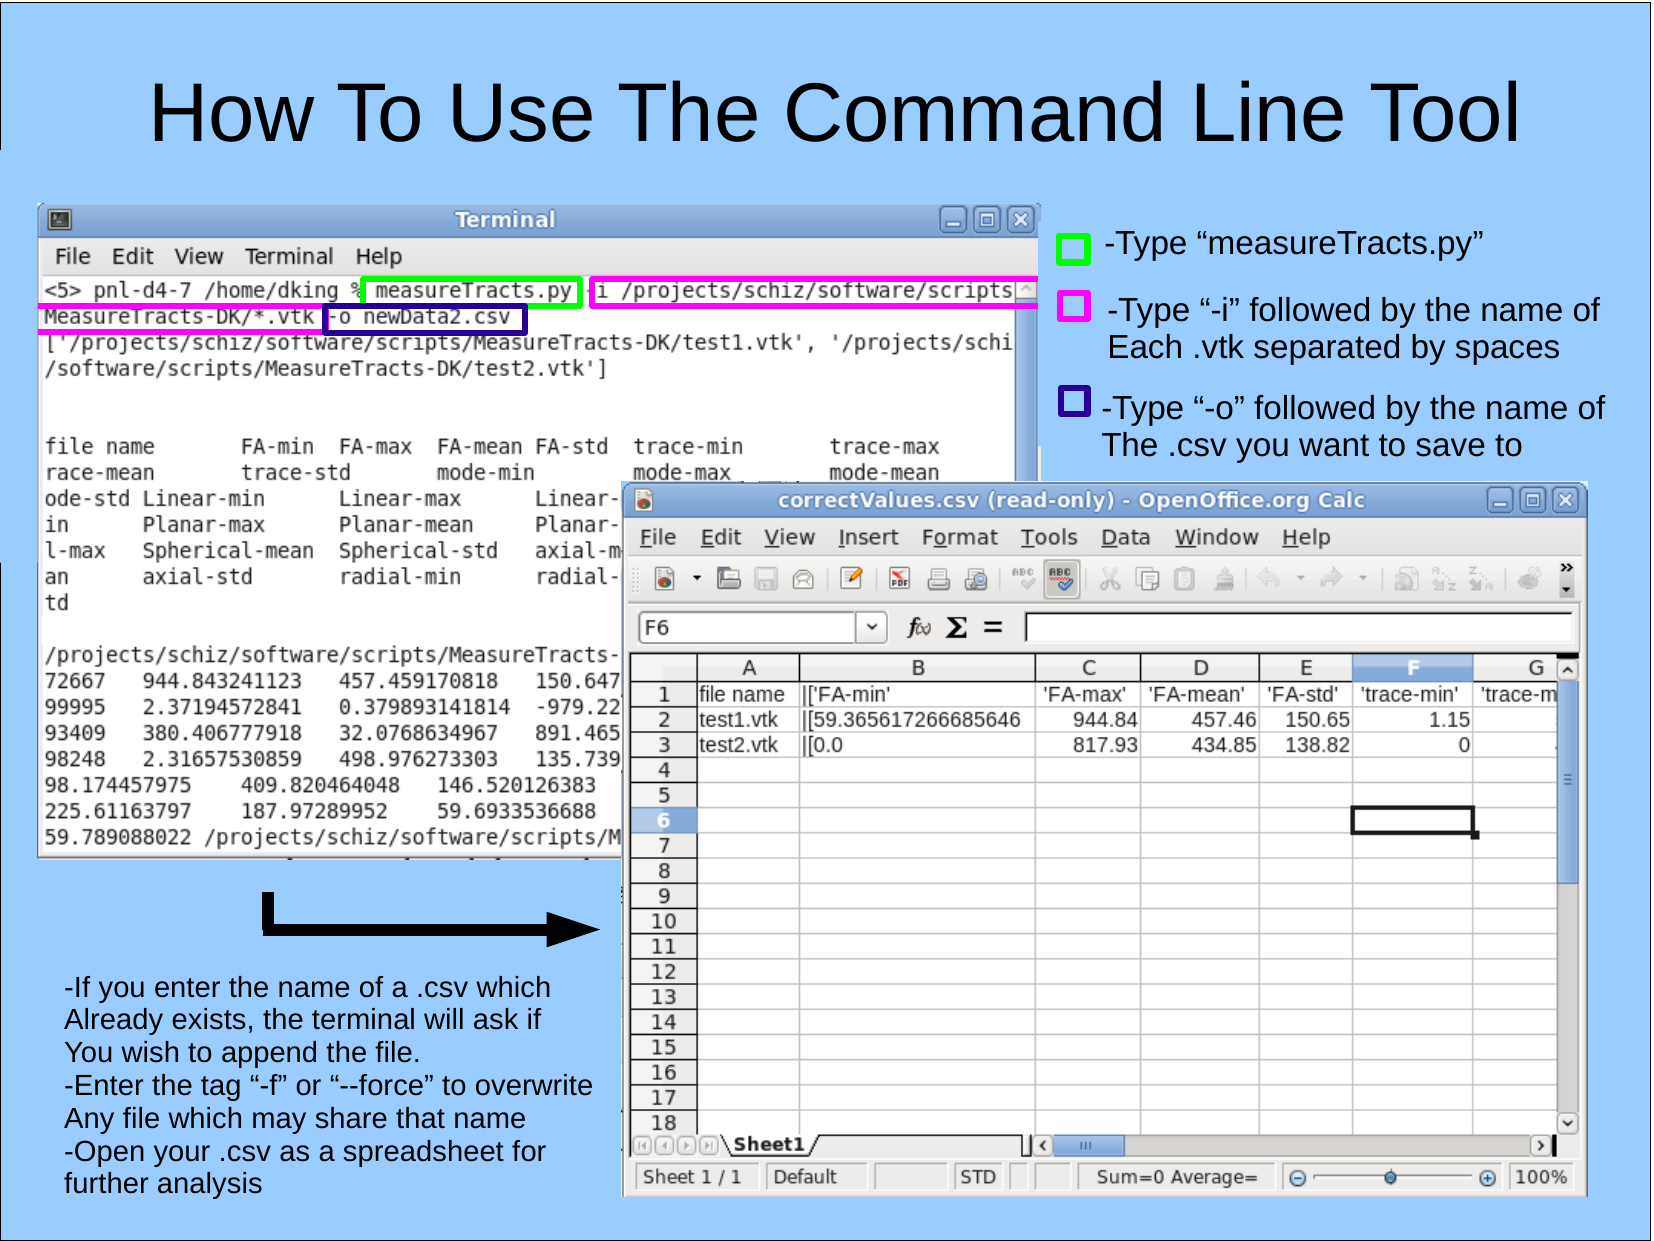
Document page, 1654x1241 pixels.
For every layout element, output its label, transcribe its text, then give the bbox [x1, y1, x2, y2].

picture [38, 309, 322, 329]
picture [37, 203, 1588, 1197]
picture [595, 282, 1038, 303]
text_box -Type “-i” followed by the name of Each .vtk separated by spaces [1092, 283, 1626, 373]
text_box -If you enter the name of a .csv which Already exists, the terminal will ask if You wish to append the file. -Enter the tag “-f” or “--force” to overwrite Any file which may share that name -Open your .csv as a spreadsheet for further analysis [49, 963, 610, 1241]
text_box How To Use The Command Line Tool [133, 59, 1537, 168]
text_box -Type “measureTracts.py” [1089, 216, 1499, 269]
picture [329, 309, 522, 330]
picture [366, 282, 577, 303]
text_box -Type “-o” followed by the name of The .csv you want to save to [1086, 382, 1631, 472]
text_box [0, 2, 1651, 1241]
